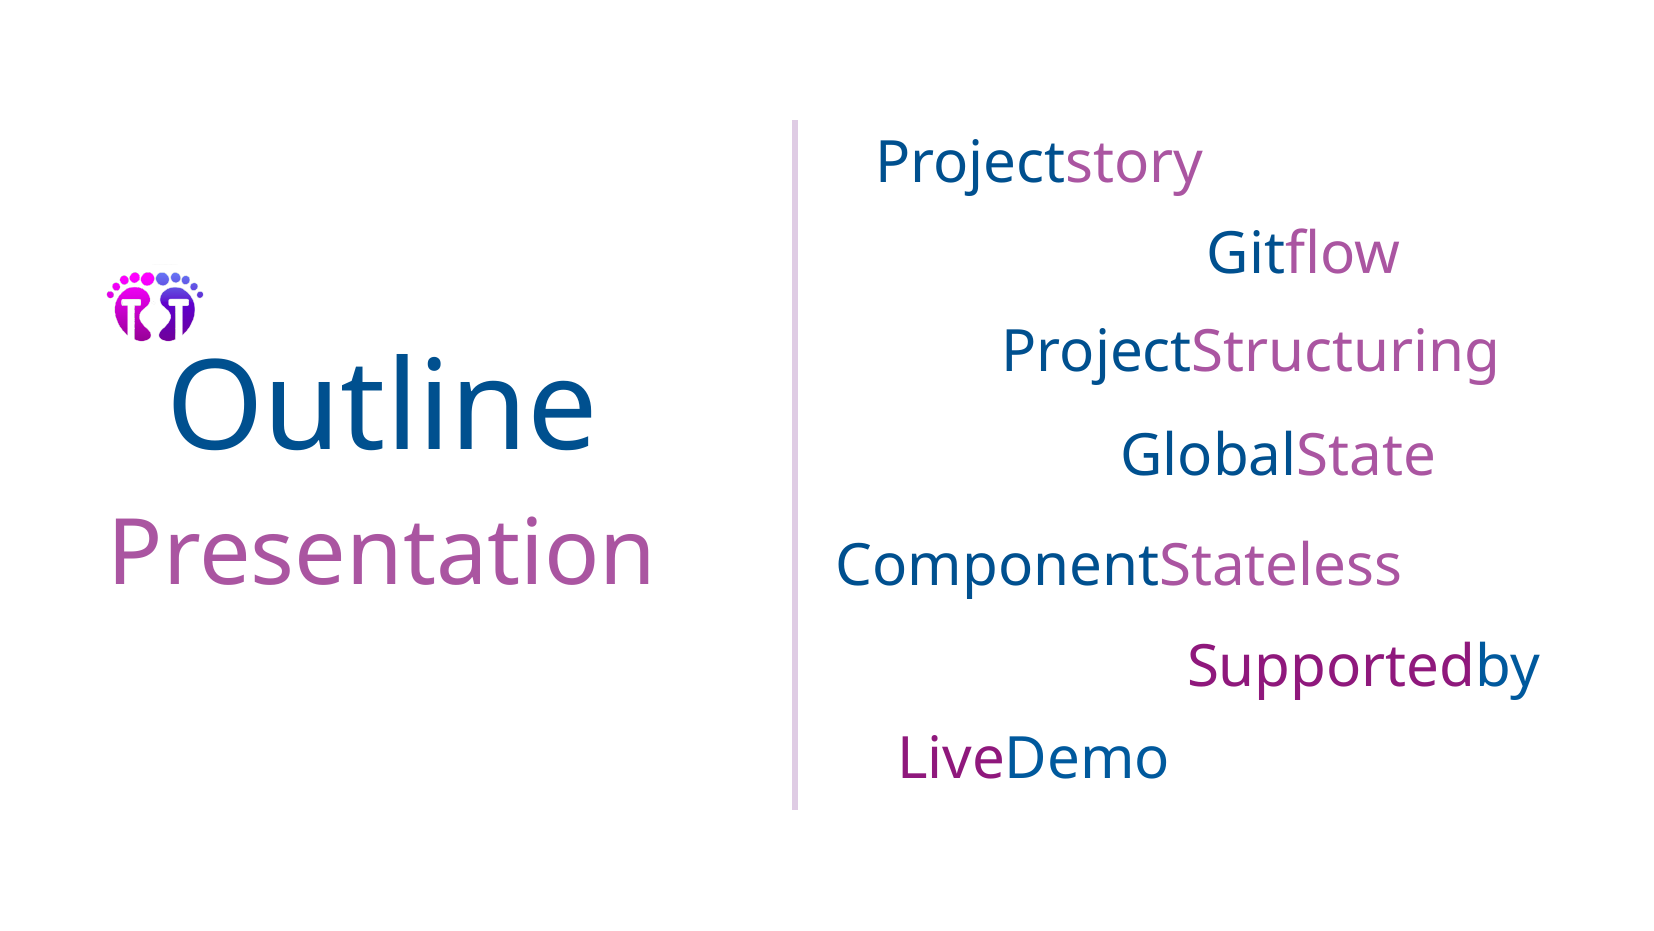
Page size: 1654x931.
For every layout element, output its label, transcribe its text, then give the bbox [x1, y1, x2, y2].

title Projectstory [857, 110, 1221, 209]
picture [91, 264, 218, 344]
title GlobalState [1098, 420, 1459, 486]
title ComponentStateless [825, 514, 1414, 612]
title Gitflow [1181, 213, 1426, 289]
title LiveDemo [896, 723, 1171, 789]
title Outline Presentation [82, 341, 683, 586]
title Supportedby [1181, 615, 1546, 713]
title ProjectStructuring [988, 313, 1514, 385]
